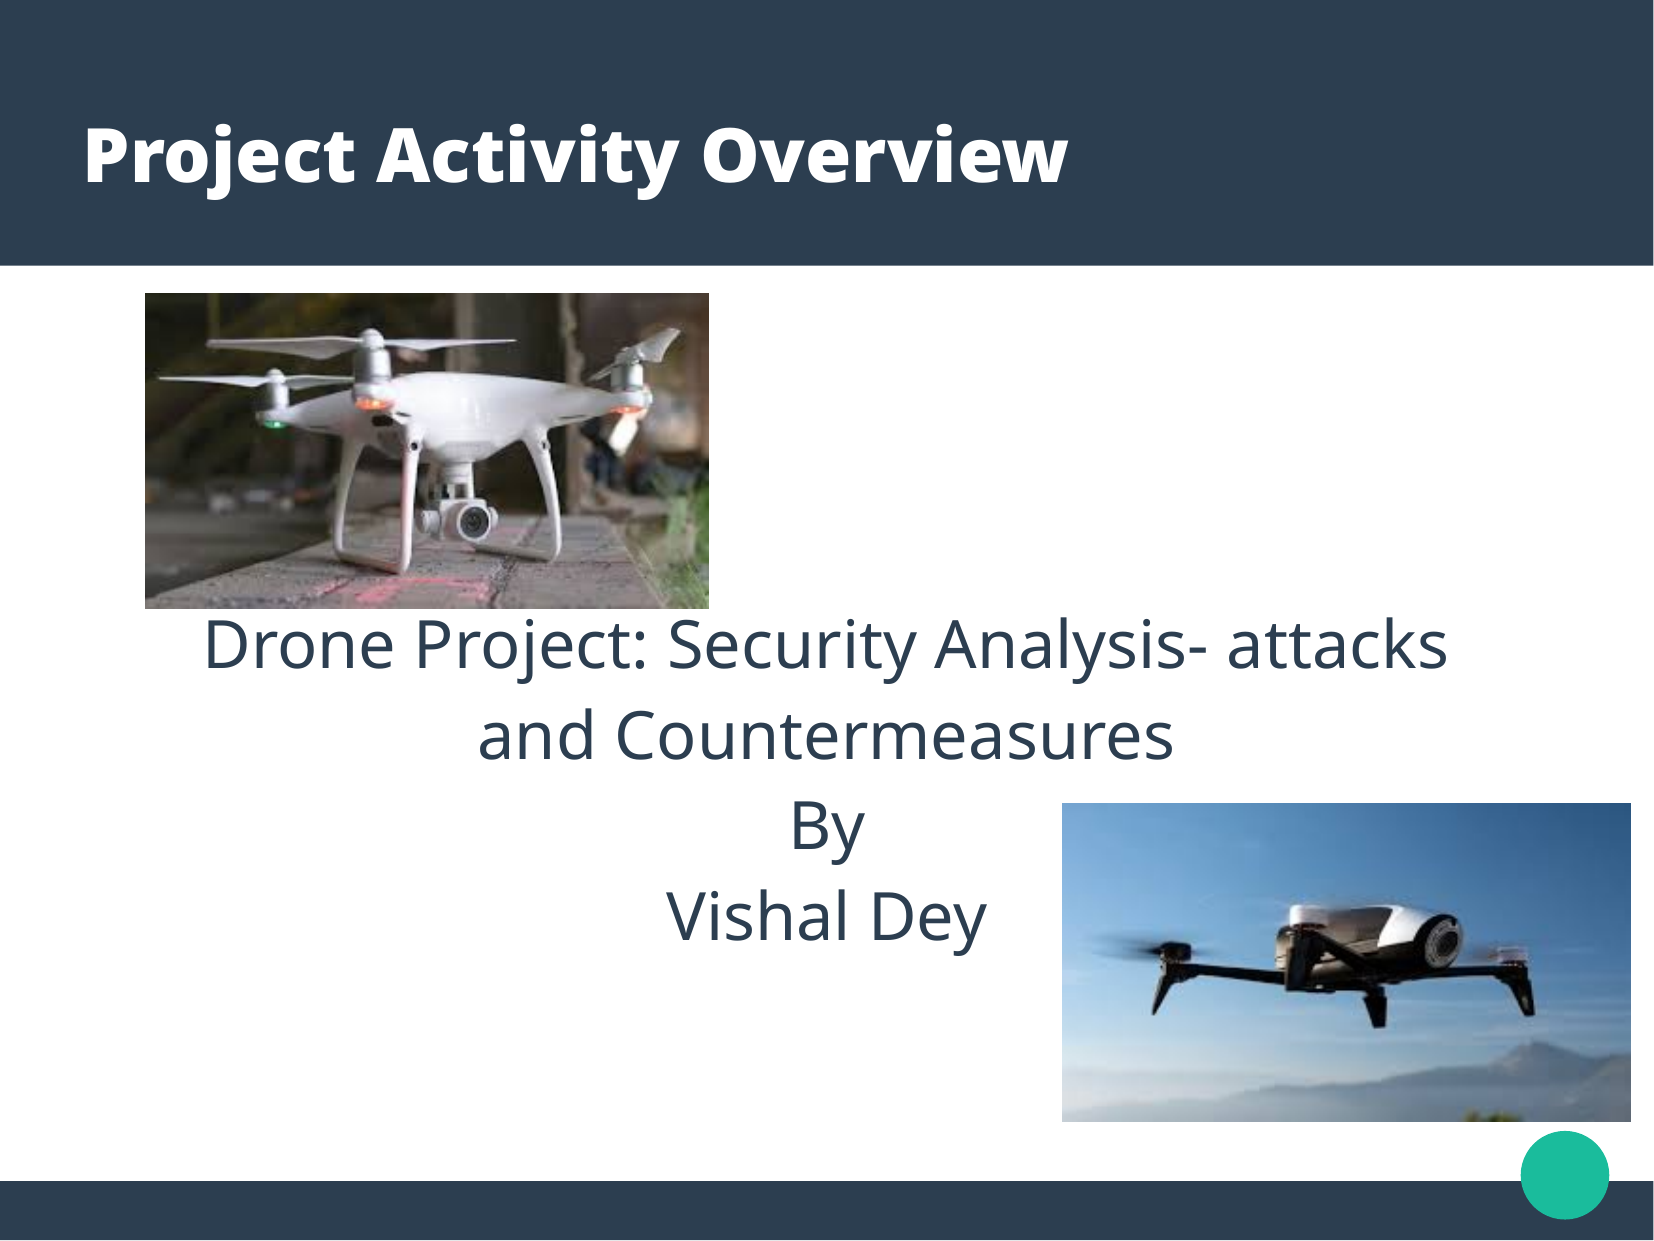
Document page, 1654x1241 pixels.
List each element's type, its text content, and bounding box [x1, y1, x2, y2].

picture [1062, 803, 1631, 1123]
title Project Activity Overview [82, 49, 1571, 257]
subtitle Drone Project: Security Analysis- attacks and Countermeasures By Vishal Dey [162, 299, 1492, 1241]
picture [145, 293, 709, 609]
